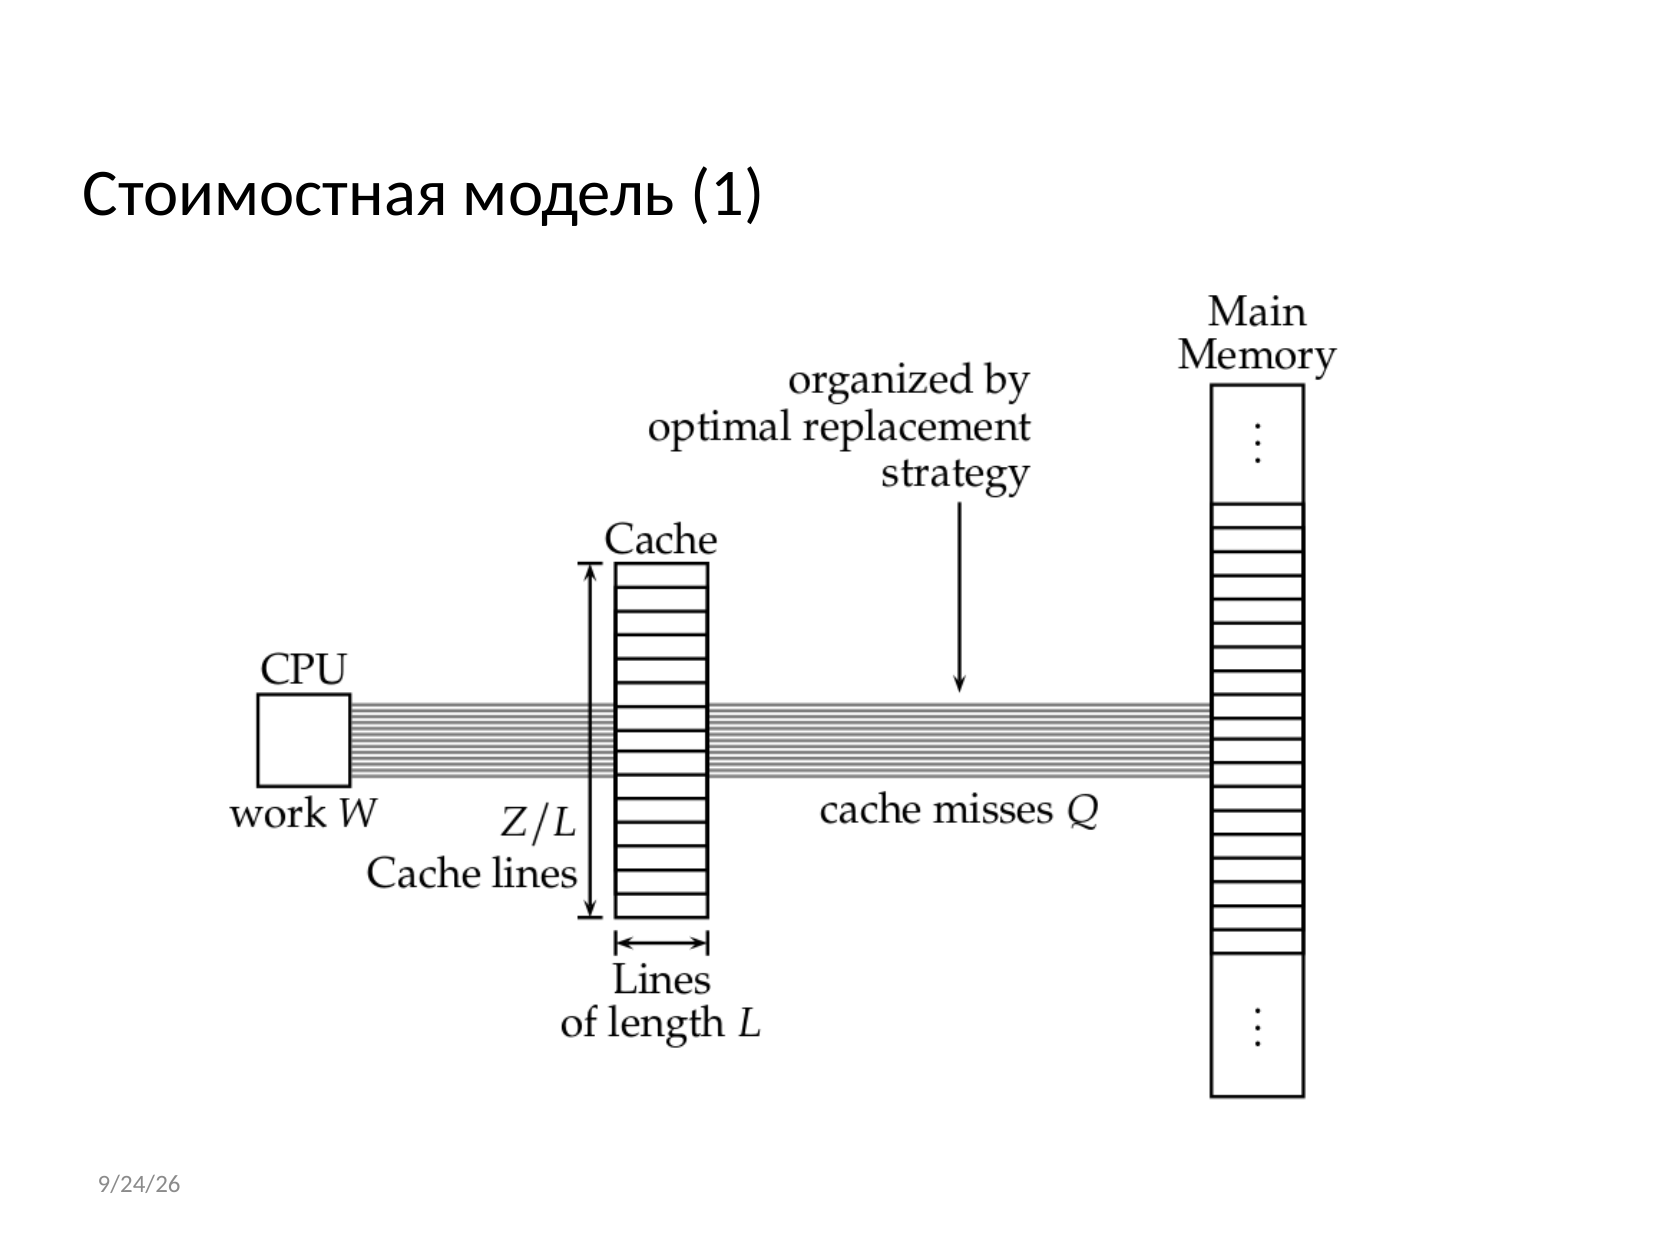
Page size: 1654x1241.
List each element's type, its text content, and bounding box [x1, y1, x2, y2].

picture [218, 284, 1356, 1141]
title Cтоимостная модель (1) [82, 95, 1571, 302]
